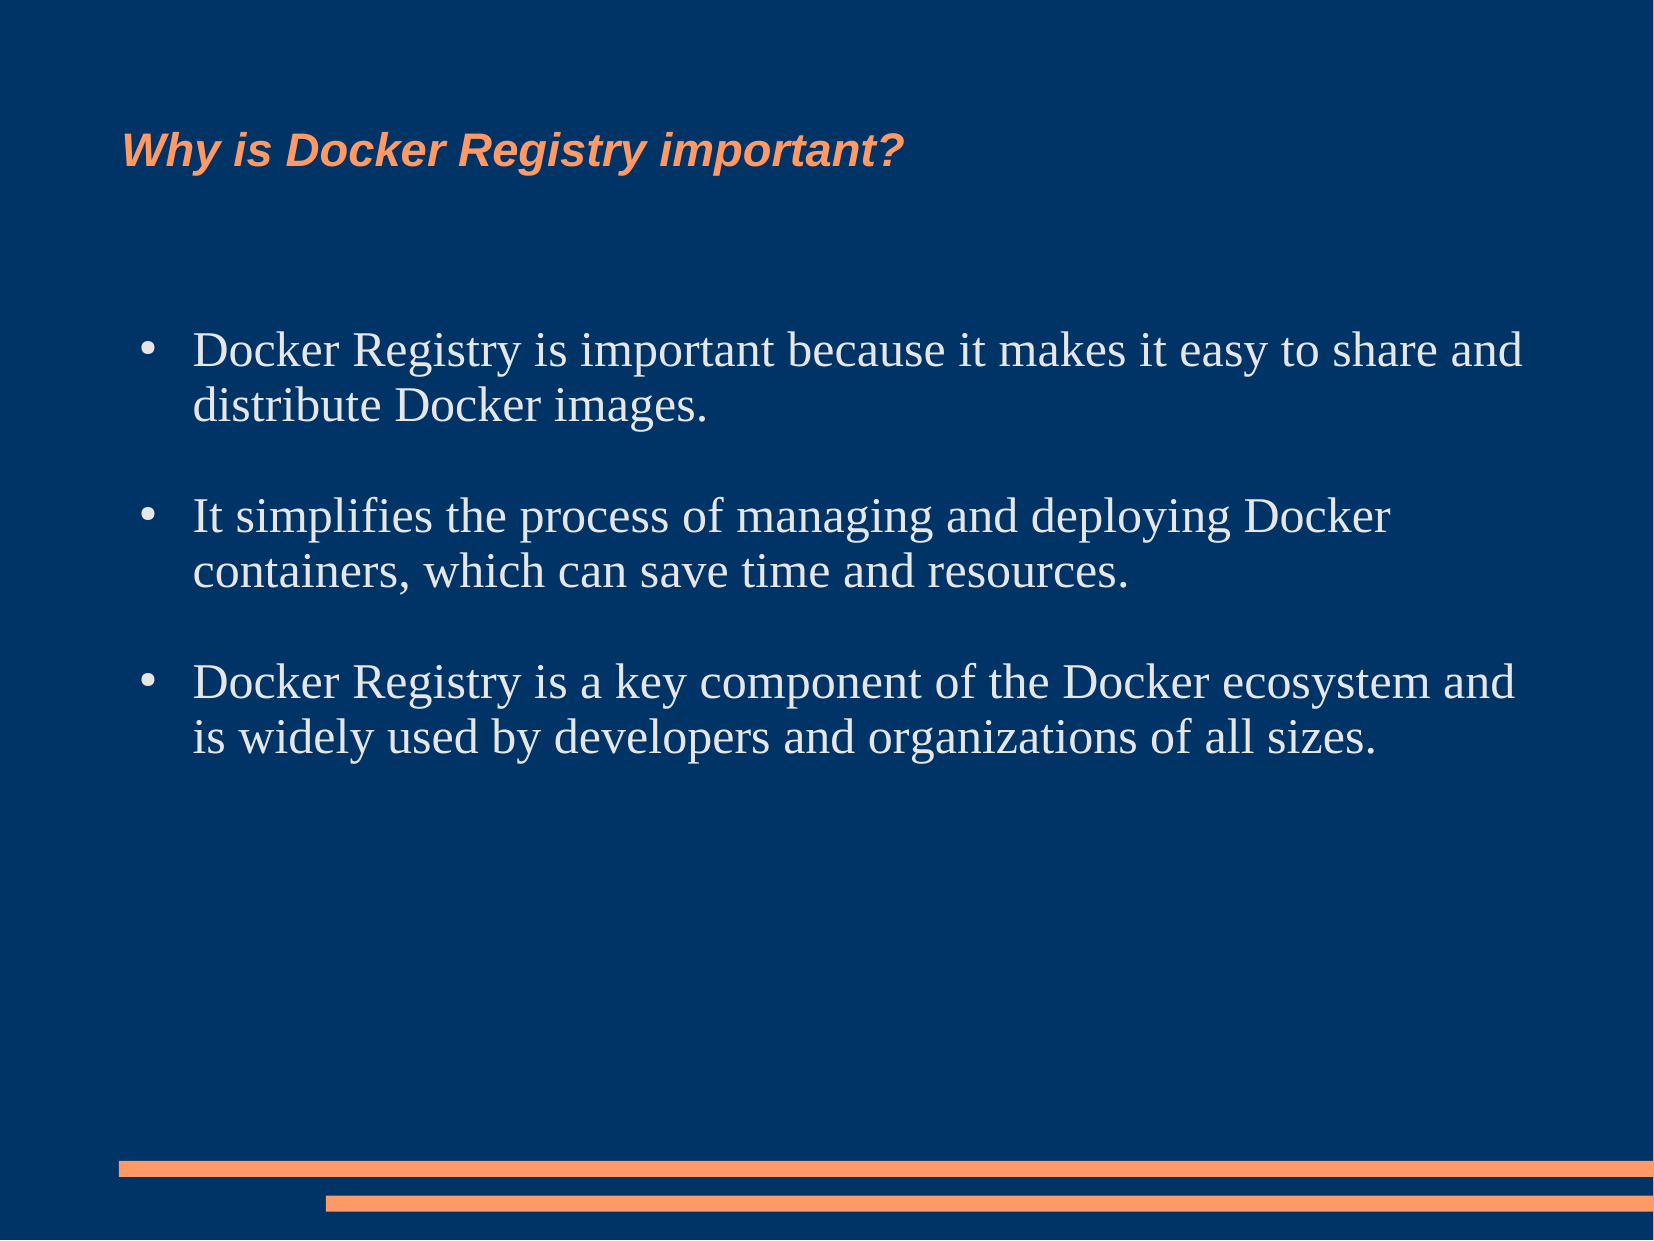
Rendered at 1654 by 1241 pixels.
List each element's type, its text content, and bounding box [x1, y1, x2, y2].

list Docker Registry is important because it makes it easy to share and distribute Docker images. It simplifies the process of managing and deploying Docker containers, which can save time and resources. Docker Registry is a key component of the Docker ecosystem and is widely used by developers and organizations of all sizes. [121, 322, 1561, 1132]
title Why is Docker Registry important? [121, 46, 1534, 254]
